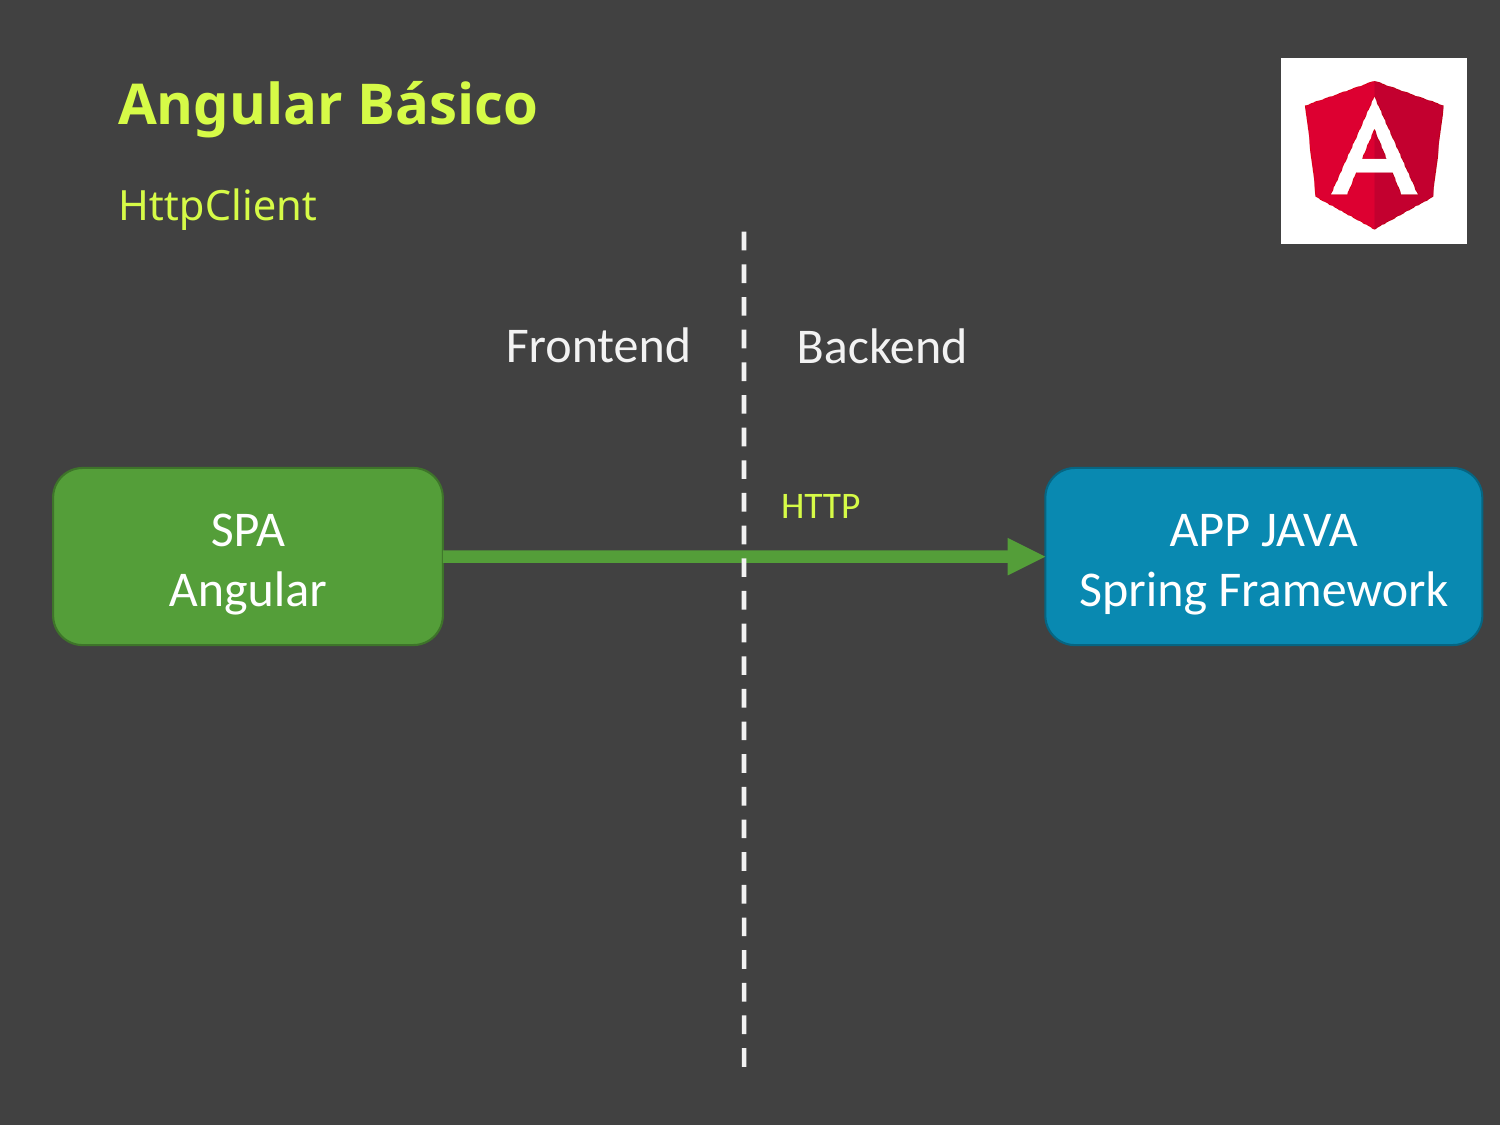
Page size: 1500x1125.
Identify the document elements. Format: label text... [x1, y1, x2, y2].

picture [1281, 58, 1467, 244]
text_box Backend [785, 268, 1046, 419]
text_box Frontend [442, 267, 703, 418]
text_box APP JAVA Spring Framework [1045, 467, 1483, 646]
text_box SPA Angular [53, 467, 443, 646]
text_box HTTP [744, 456, 898, 551]
title Angular Básico [103, 59, 1282, 144]
list HttpClient [103, 163, 1282, 244]
